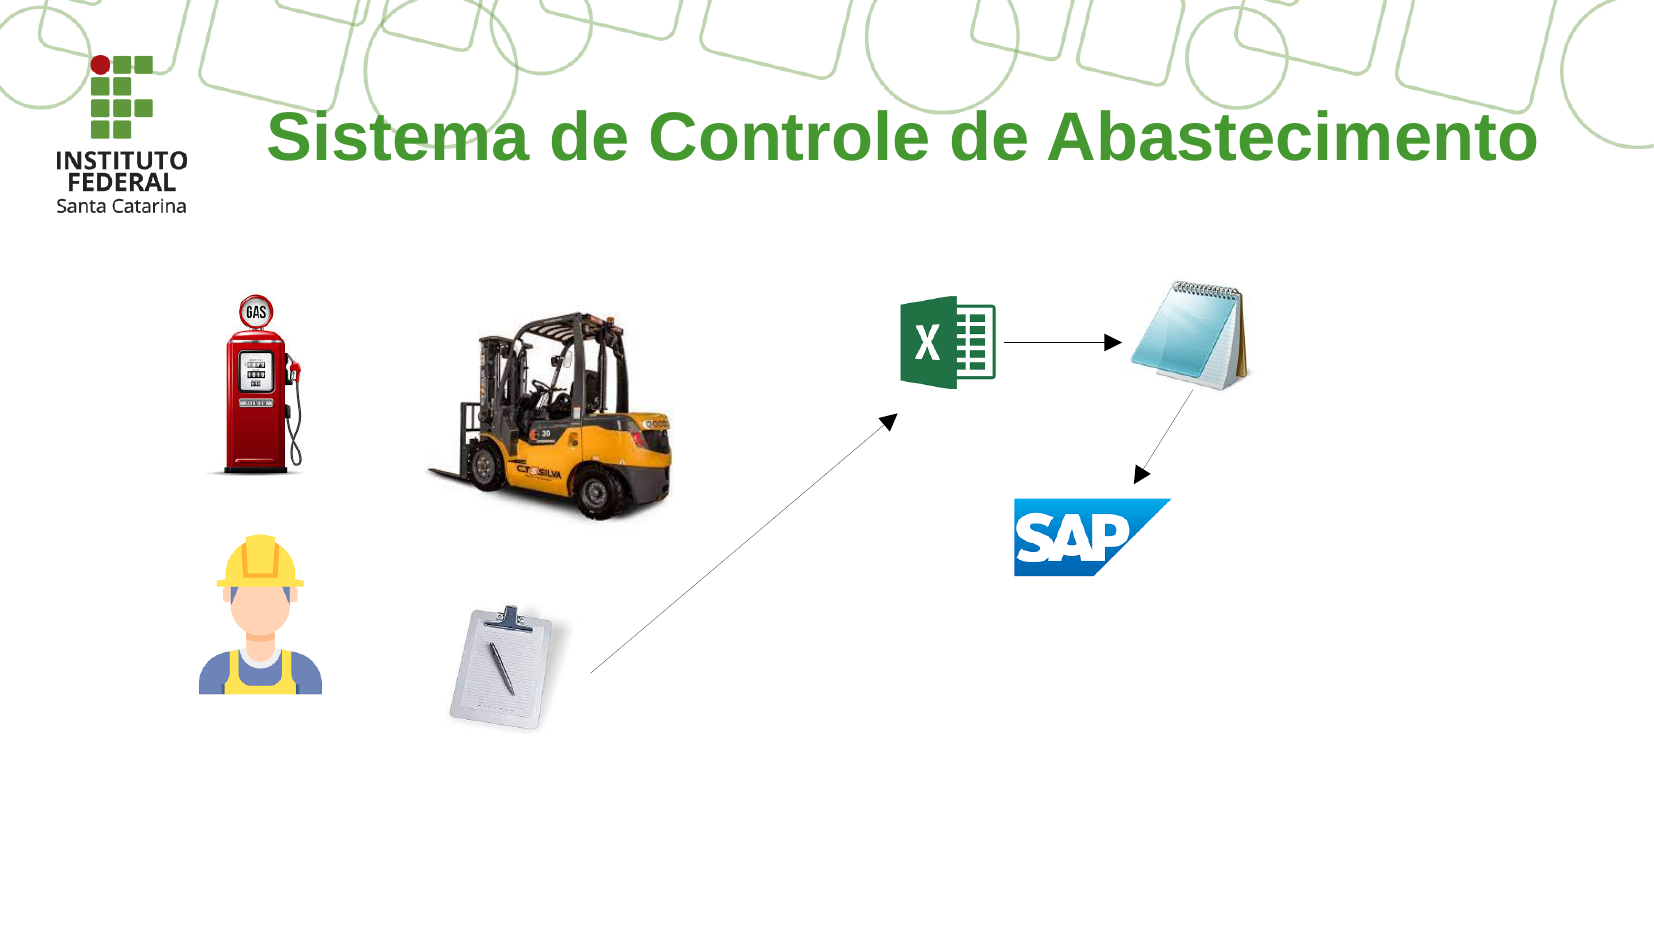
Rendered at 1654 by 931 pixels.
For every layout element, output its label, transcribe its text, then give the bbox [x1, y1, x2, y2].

title Sistema de Controle de Abastecimento [248, 59, 1560, 215]
picture [0, 0, 1654, 931]
